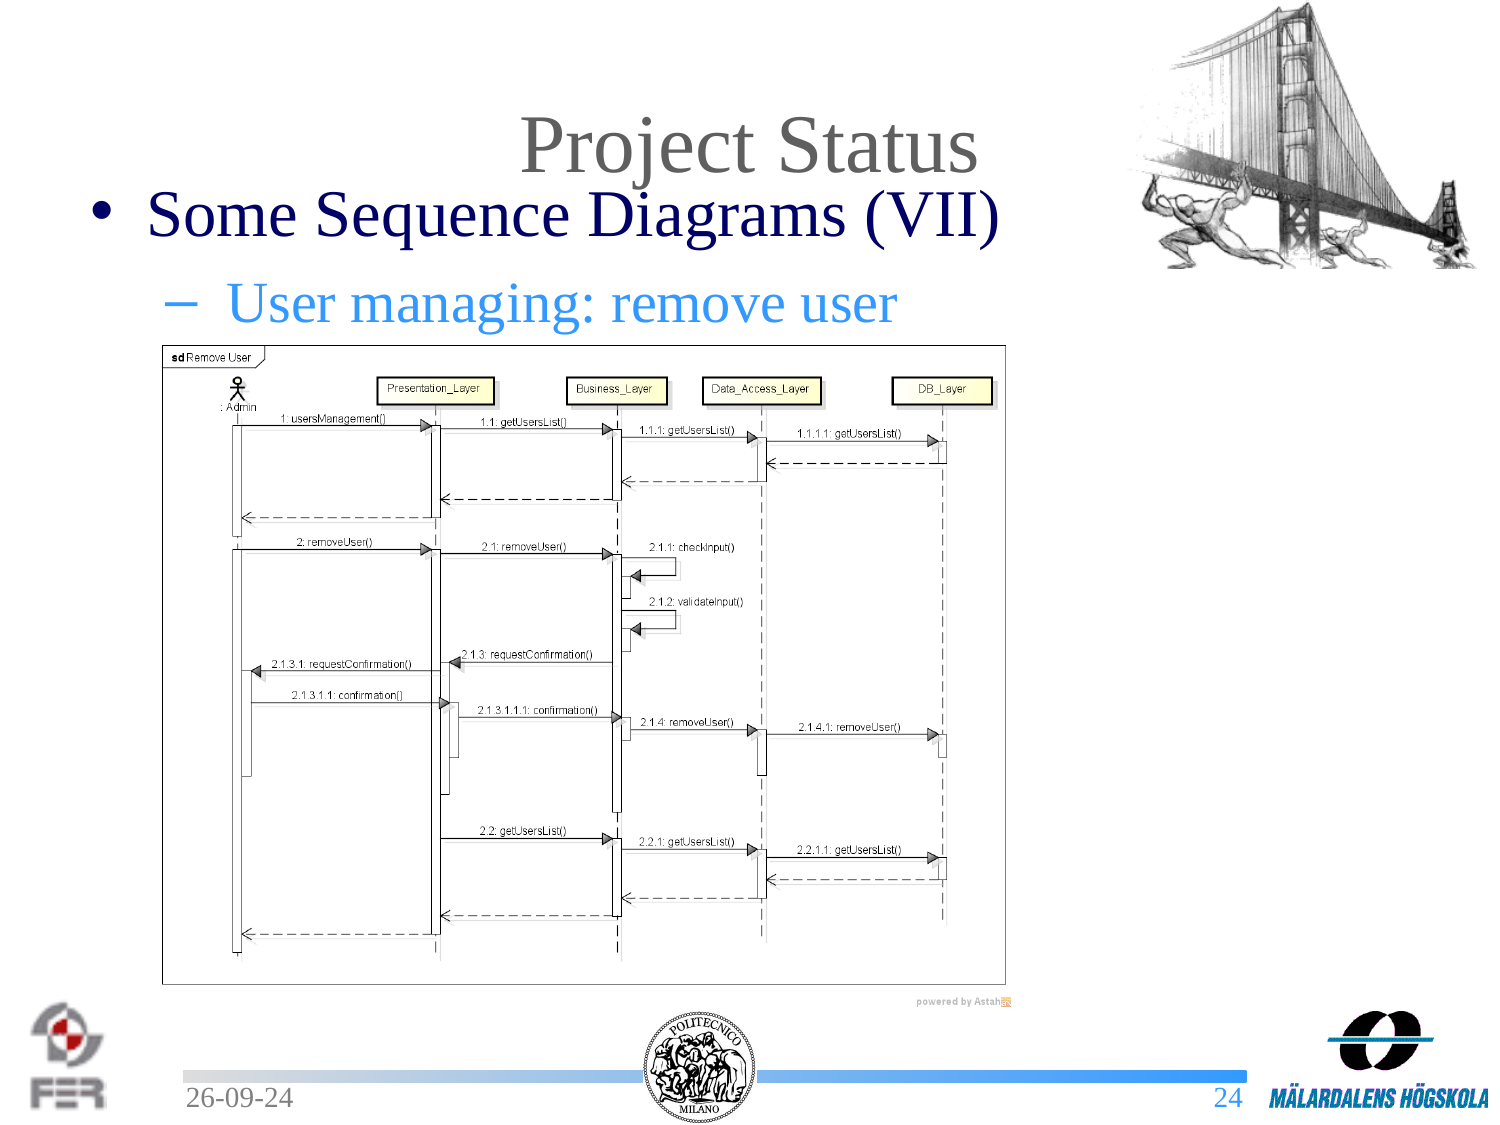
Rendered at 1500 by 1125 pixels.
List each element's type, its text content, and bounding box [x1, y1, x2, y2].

picture [29, 987, 107, 1125]
picture [1269, 1011, 1488, 1108]
title Project Status [75, 45, 1122, 162]
list Some Sequence Diagrams (VII) User managing: remove user [75, 162, 1426, 905]
picture [1122, 0, 1477, 269]
text_box <numero> [1186, 1070, 1258, 1114]
picture [1368, 1093, 1374, 1104]
text_box 13-11-06 [171, 1070, 396, 1114]
picture [643, 1011, 757, 1123]
picture [1454, 1091, 1459, 1108]
picture [153, 336, 1014, 1010]
picture [1435, 1096, 1441, 1104]
